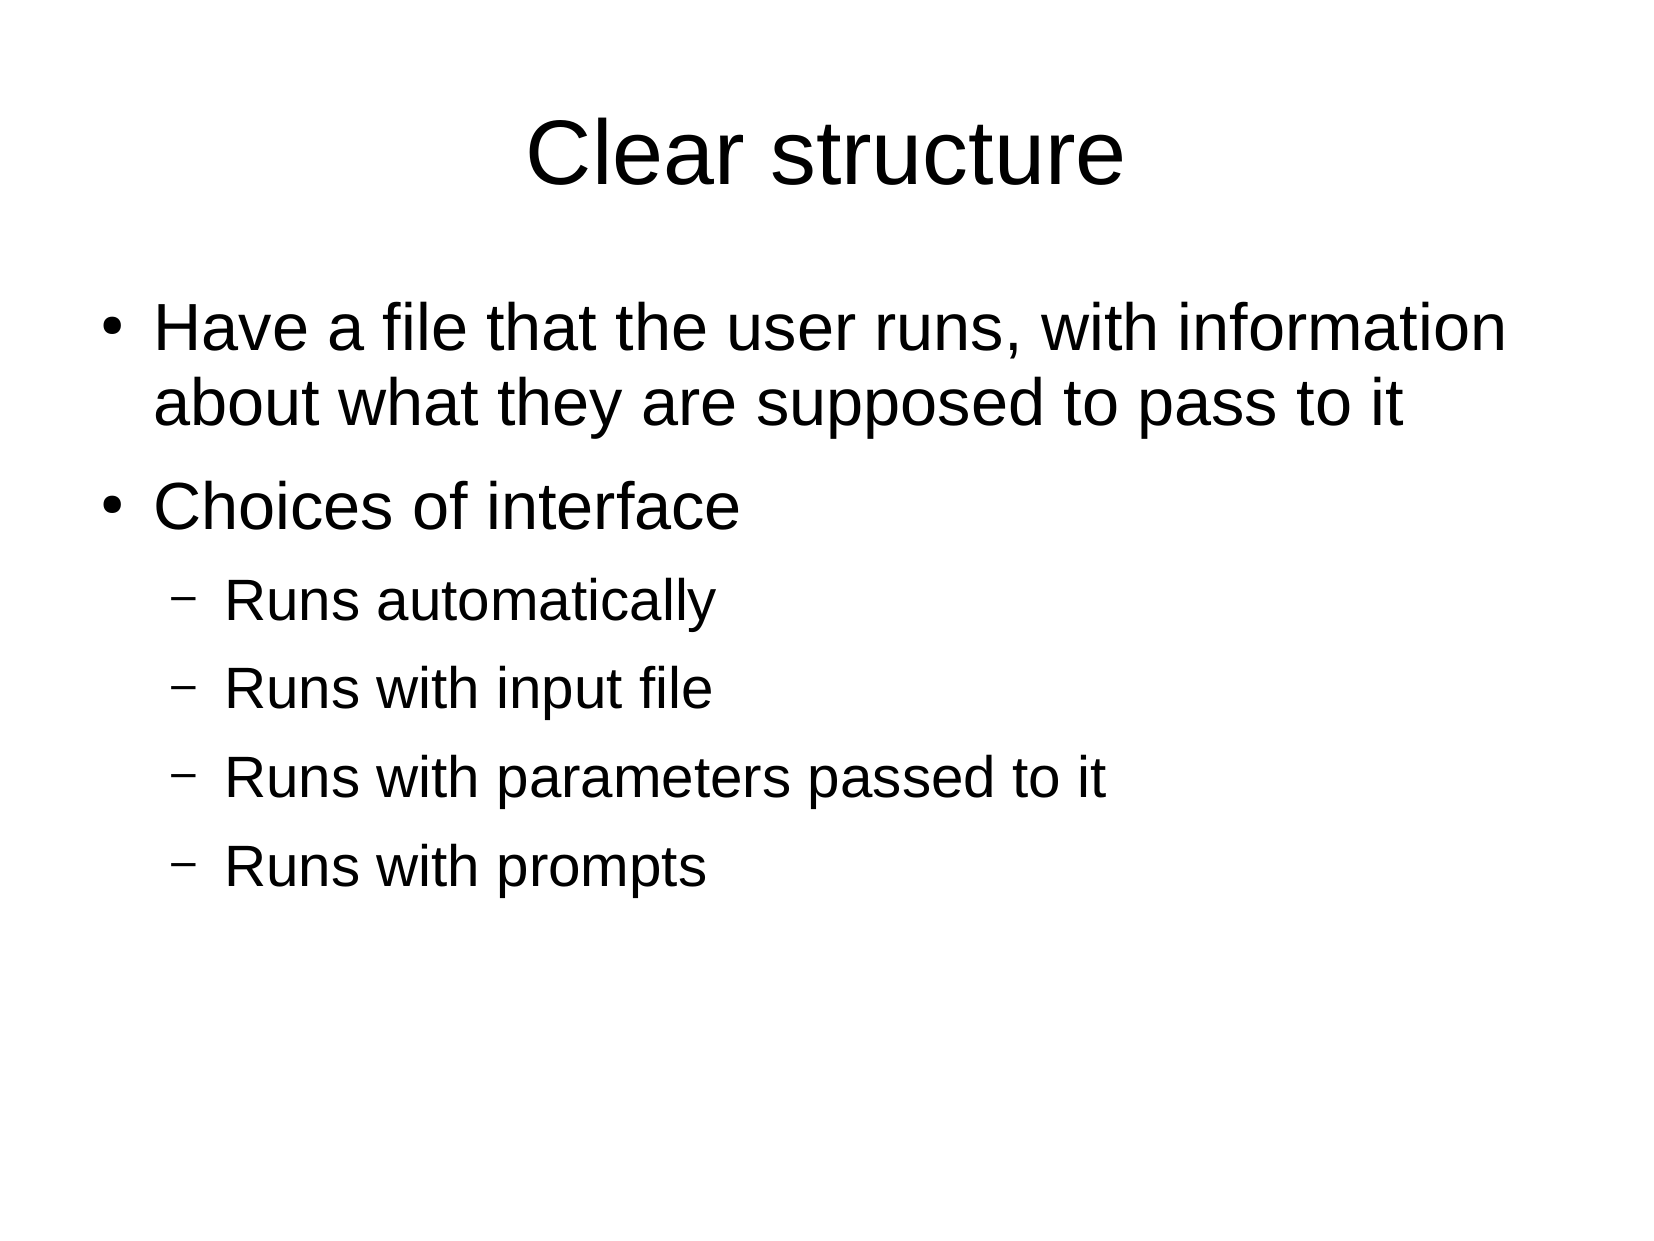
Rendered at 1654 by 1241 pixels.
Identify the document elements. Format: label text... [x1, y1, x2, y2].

title Clear structure [82, 49, 1571, 257]
list Have a file that the user runs, with information about what they are supposed to pass to it Choices of interface Runs automatically Runs with input file Runs with parameters passed to it Runs with prompts [82, 290, 1571, 1010]
